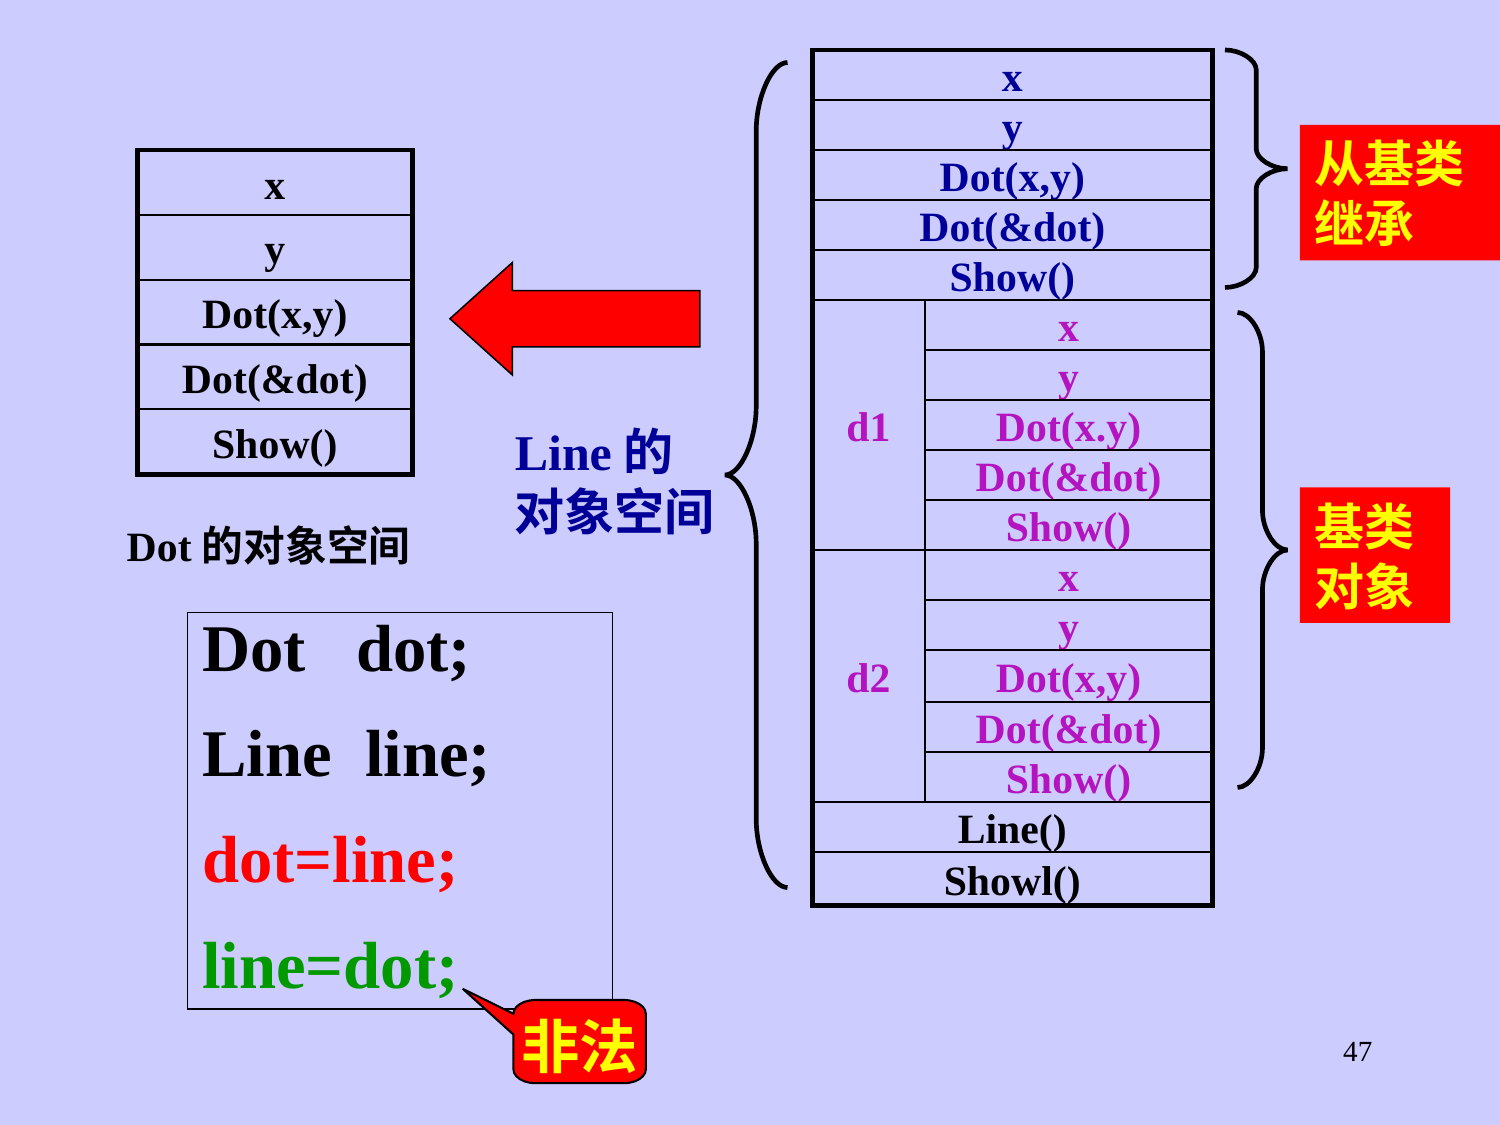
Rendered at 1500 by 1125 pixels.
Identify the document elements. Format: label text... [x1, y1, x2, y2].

text_box Dot(&dot) [926, 703, 1210, 751]
text_box x [926, 301, 1210, 349]
text_box Showl() [815, 853, 1210, 903]
text_box Dot(x,y) [815, 151, 1210, 199]
text_box x [815, 52, 1210, 99]
text_box Dot(x,y) [140, 281, 410, 343]
text_box <编号> [1074, 1025, 1388, 1101]
text_box 基类对象 [1299, 487, 1451, 623]
text_box Show() [140, 410, 410, 472]
text_box y [926, 351, 1210, 399]
text_box 非法 [462, 988, 646, 1084]
text_box y [926, 601, 1210, 649]
text_box d1 [815, 301, 924, 549]
text_box Dot dot; Line line; dot=line; line=dot; [187, 612, 613, 1009]
text_box d2 [815, 551, 924, 801]
text_box y [815, 101, 1210, 149]
text_box 从基类继承 [1299, 124, 1500, 261]
text_box y [140, 216, 410, 279]
text_box x [926, 551, 1210, 599]
text_box Show() [815, 251, 1210, 299]
text_box Dot(x,y) [926, 651, 1210, 701]
text_box Line() [815, 803, 1210, 851]
text_box Line的对象空间 [499, 412, 738, 548]
text_box x [140, 152, 410, 214]
text_box Show() [926, 501, 1210, 549]
text_box [449, 262, 700, 376]
text_box Dot的对象空间 [62, 512, 475, 578]
text_box Dot(&dot) [815, 201, 1210, 249]
text_box Dot(&dot) [140, 346, 410, 408]
text_box Show() [926, 753, 1210, 801]
text_box Dot(&dot) [926, 451, 1210, 499]
text_box Dot(x.y) [926, 401, 1210, 449]
